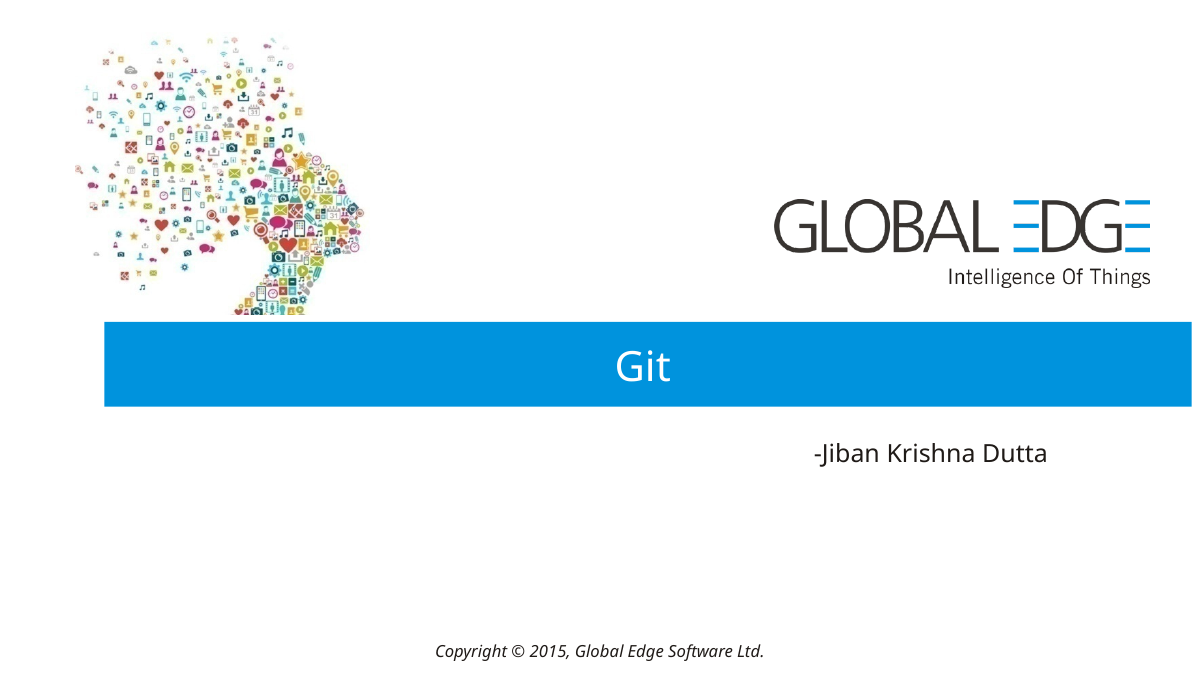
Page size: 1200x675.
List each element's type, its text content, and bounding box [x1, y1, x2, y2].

picture [774, 199, 1150, 288]
title Git [104, 321, 1192, 407]
list -Jiban Krishna Dutta [235, 421, 1099, 484]
picture [75, 0, 377, 315]
